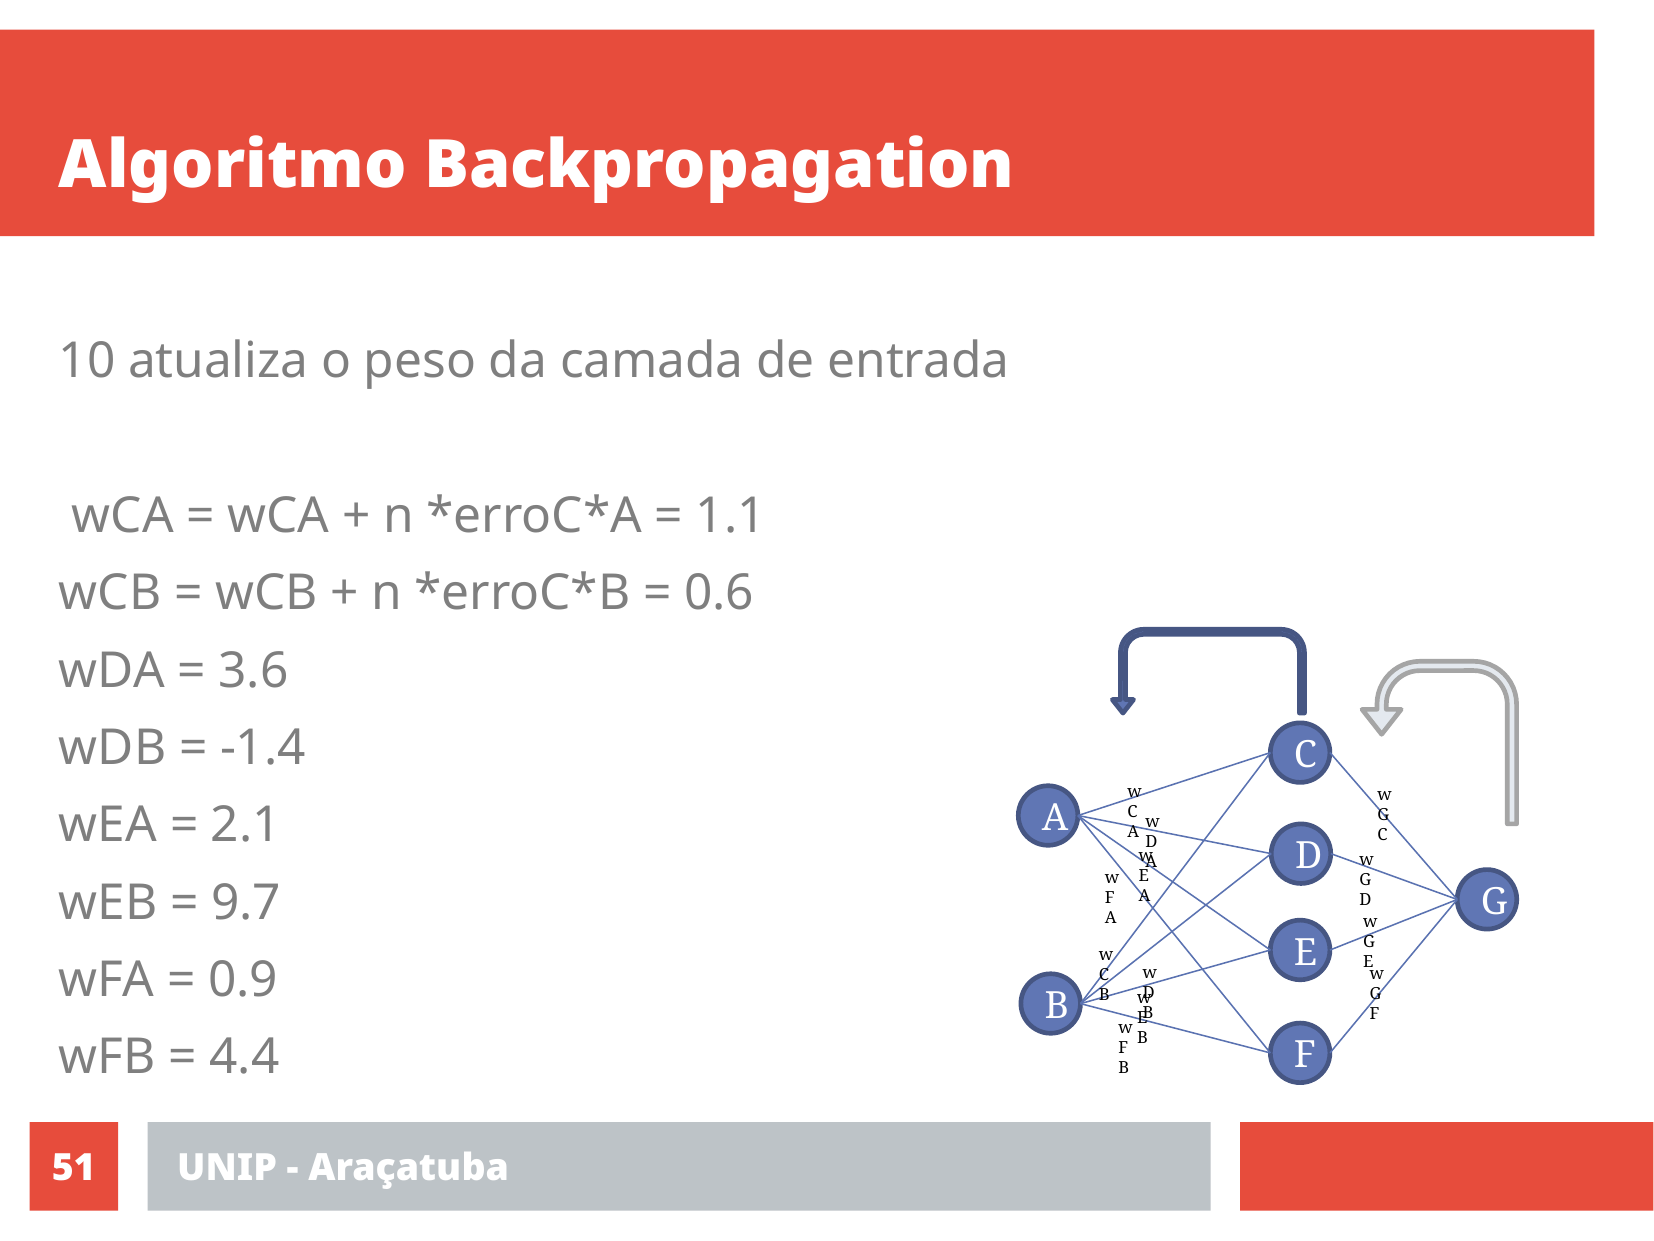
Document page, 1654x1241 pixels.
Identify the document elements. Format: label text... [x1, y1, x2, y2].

text_box wFA [1089, 859, 1137, 885]
text_box wGC [1362, 776, 1411, 801]
text_box wGF [1354, 955, 1402, 981]
text_box wDB [1127, 954, 1176, 980]
text_box C [1270, 722, 1330, 783]
text_box wGE [1348, 903, 1396, 929]
text_box G [1457, 869, 1517, 930]
list 10 atualiza o peso da camada de entrada wCA = wCA + n *erroC*A = 1.1 wCB = wCB + n *erroC*B = 0.6 wDA = 3.6 wDB = -1.4 wEA = 2.1 wEB = 9.7 wFA = 0.9 wFB = 4.4 [59, 324, 1565, 1093]
text_box wEA [1123, 837, 1172, 862]
text_box wEB [1122, 979, 1168, 1005]
text_box D [1271, 823, 1331, 884]
text_box F [1270, 1023, 1330, 1083]
text_box [1112, 629, 1305, 714]
text_box [1362, 661, 1517, 824]
text_box wDA [1130, 802, 1181, 828]
text_box wCB [1083, 936, 1131, 962]
text_box A [1018, 785, 1078, 846]
text_box wFB [1103, 1009, 1149, 1035]
text_box E [1270, 920, 1330, 980]
title Algoritmo Backpropagation [59, 59, 1595, 207]
text_box B [1020, 973, 1081, 1034]
text_box wGD [1344, 841, 1394, 866]
text_box wCA [1112, 773, 1162, 799]
